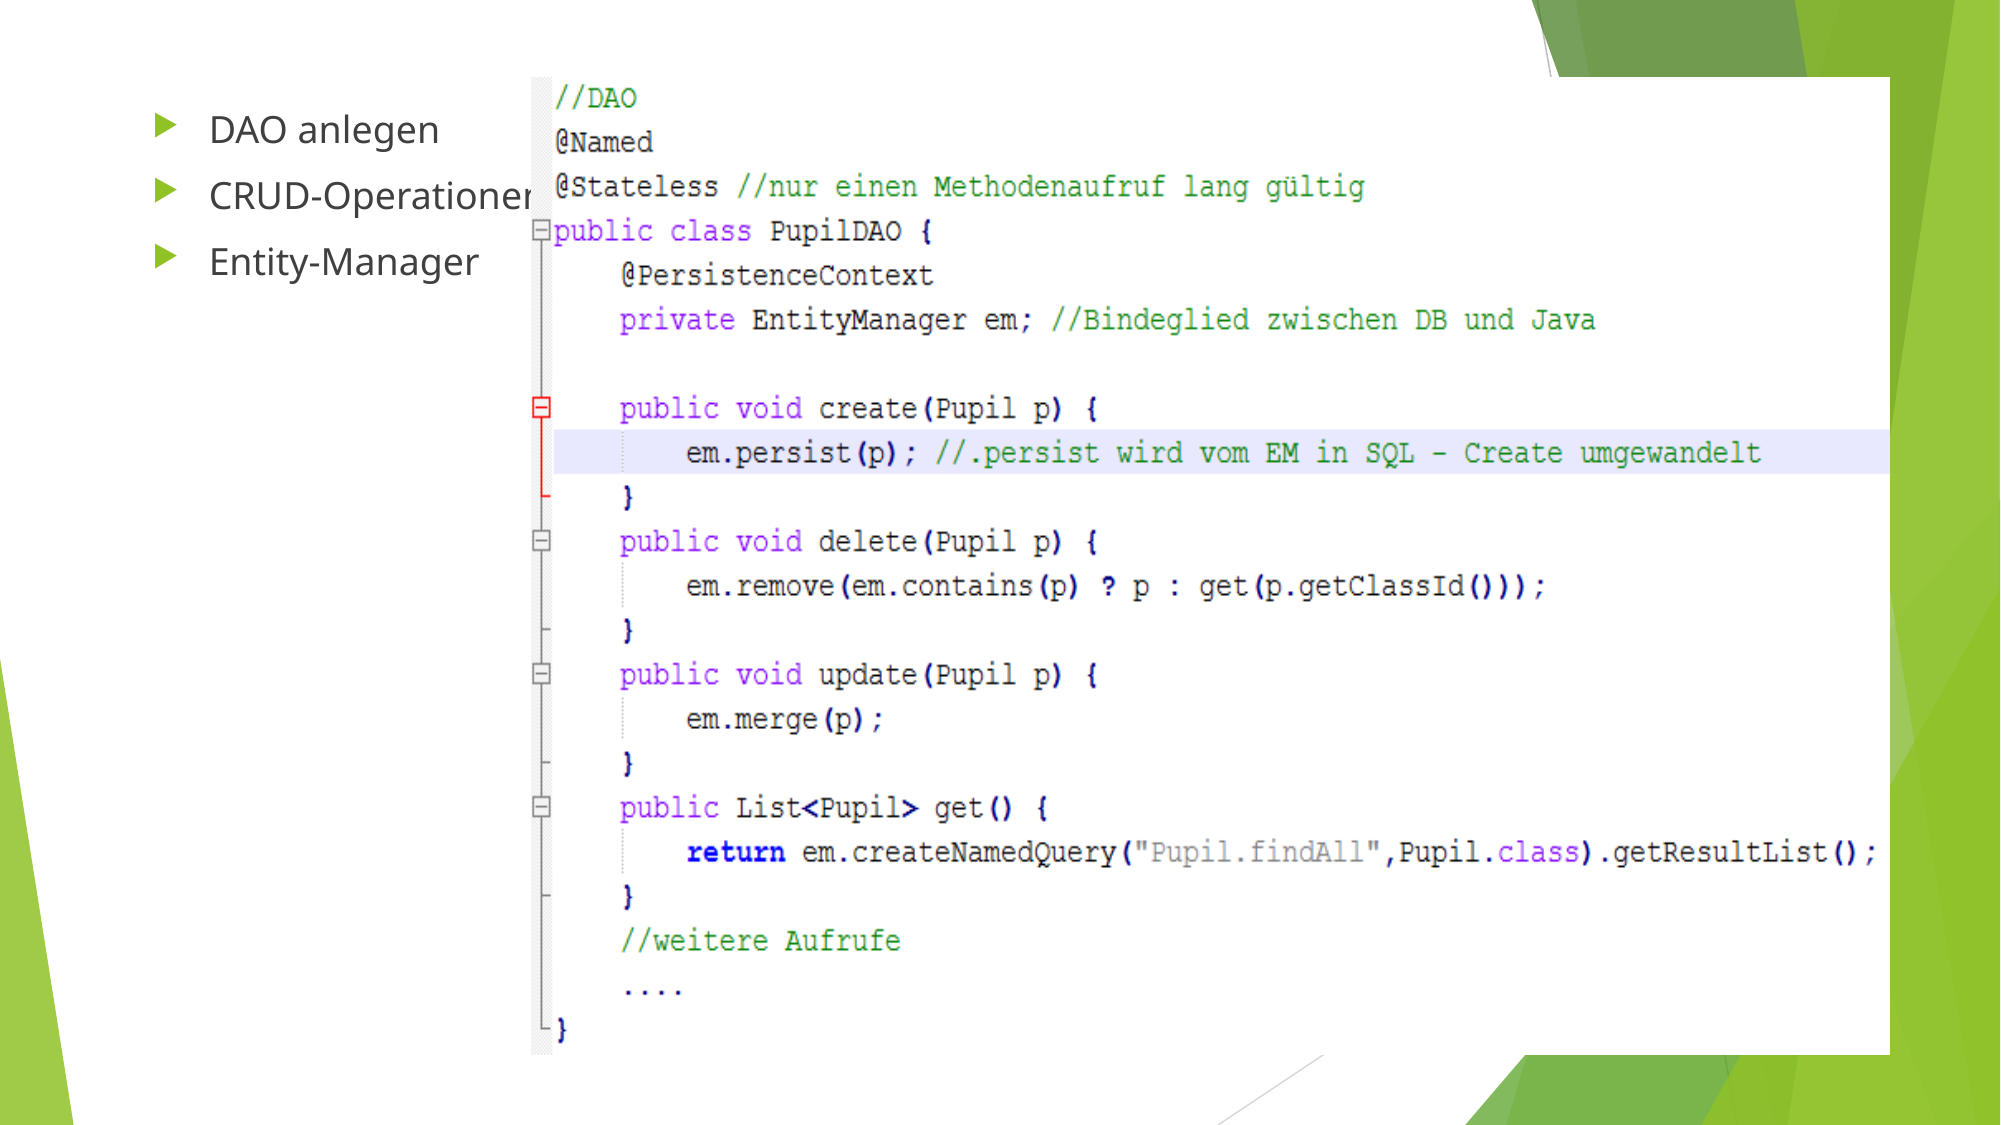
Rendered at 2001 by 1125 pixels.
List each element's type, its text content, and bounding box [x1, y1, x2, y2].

picture [531, 77, 1890, 1055]
list DAO anlegen CRUD-Operationen Entity-Manager [137, 98, 531, 1014]
